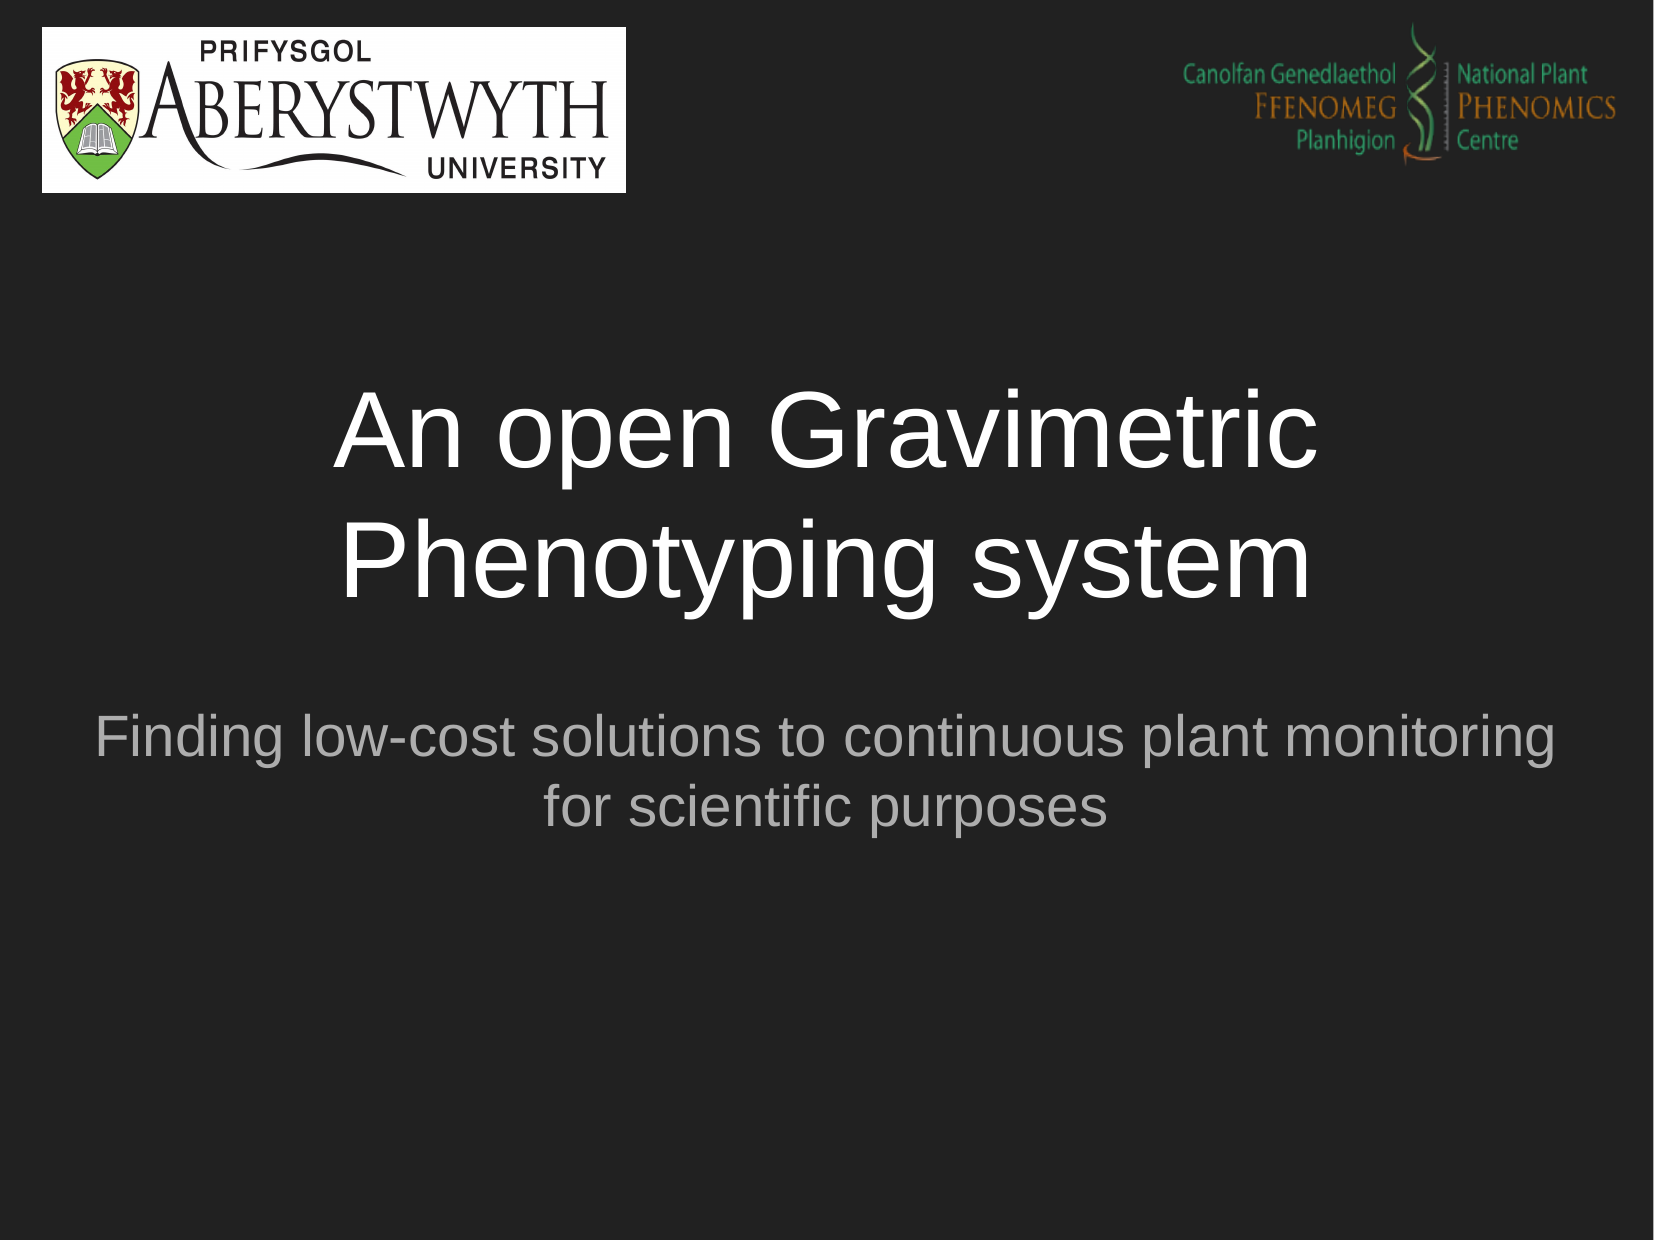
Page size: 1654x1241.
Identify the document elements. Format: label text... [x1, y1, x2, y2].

subtitle Finding low-cost solutions to continuous plant monitoring for scientific purposes [56, 683, 1598, 875]
title An open Gravimetric Phenotyping system [56, 139, 1598, 635]
picture [1157, 9, 1644, 178]
picture [42, 27, 626, 193]
